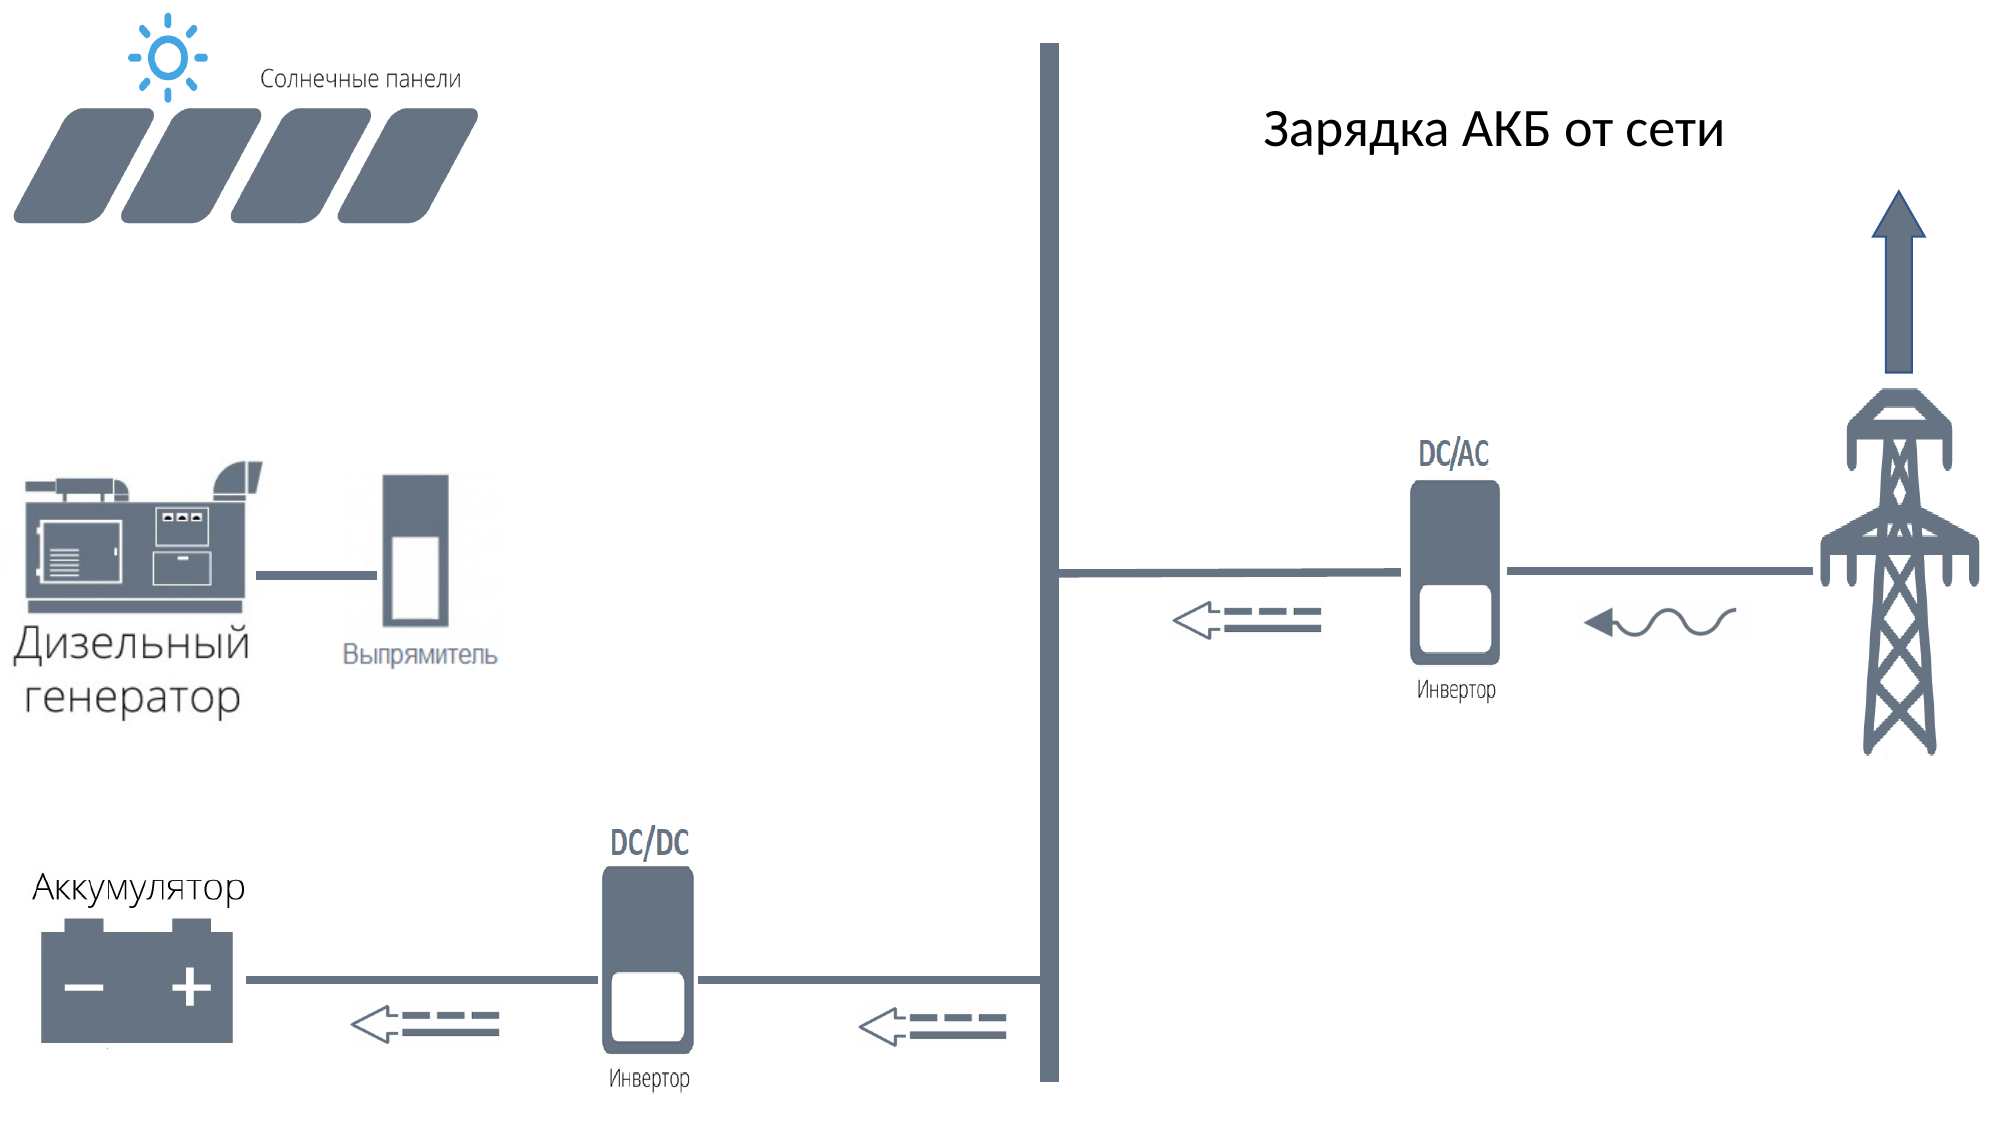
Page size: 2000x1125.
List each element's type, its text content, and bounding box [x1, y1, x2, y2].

picture [1812, 384, 1986, 758]
picture [596, 823, 698, 1094]
picture [9, 9, 482, 226]
picture [2, 453, 275, 728]
picture [857, 1004, 1011, 1049]
picture [0, 861, 272, 1056]
picture [1401, 434, 1507, 710]
text_box [1872, 191, 1925, 373]
picture [1578, 598, 1751, 643]
picture [341, 472, 503, 671]
picture [349, 1002, 504, 1046]
text_box Зарядка АКБ от сети [1248, 84, 1742, 165]
picture [1171, 598, 1326, 642]
